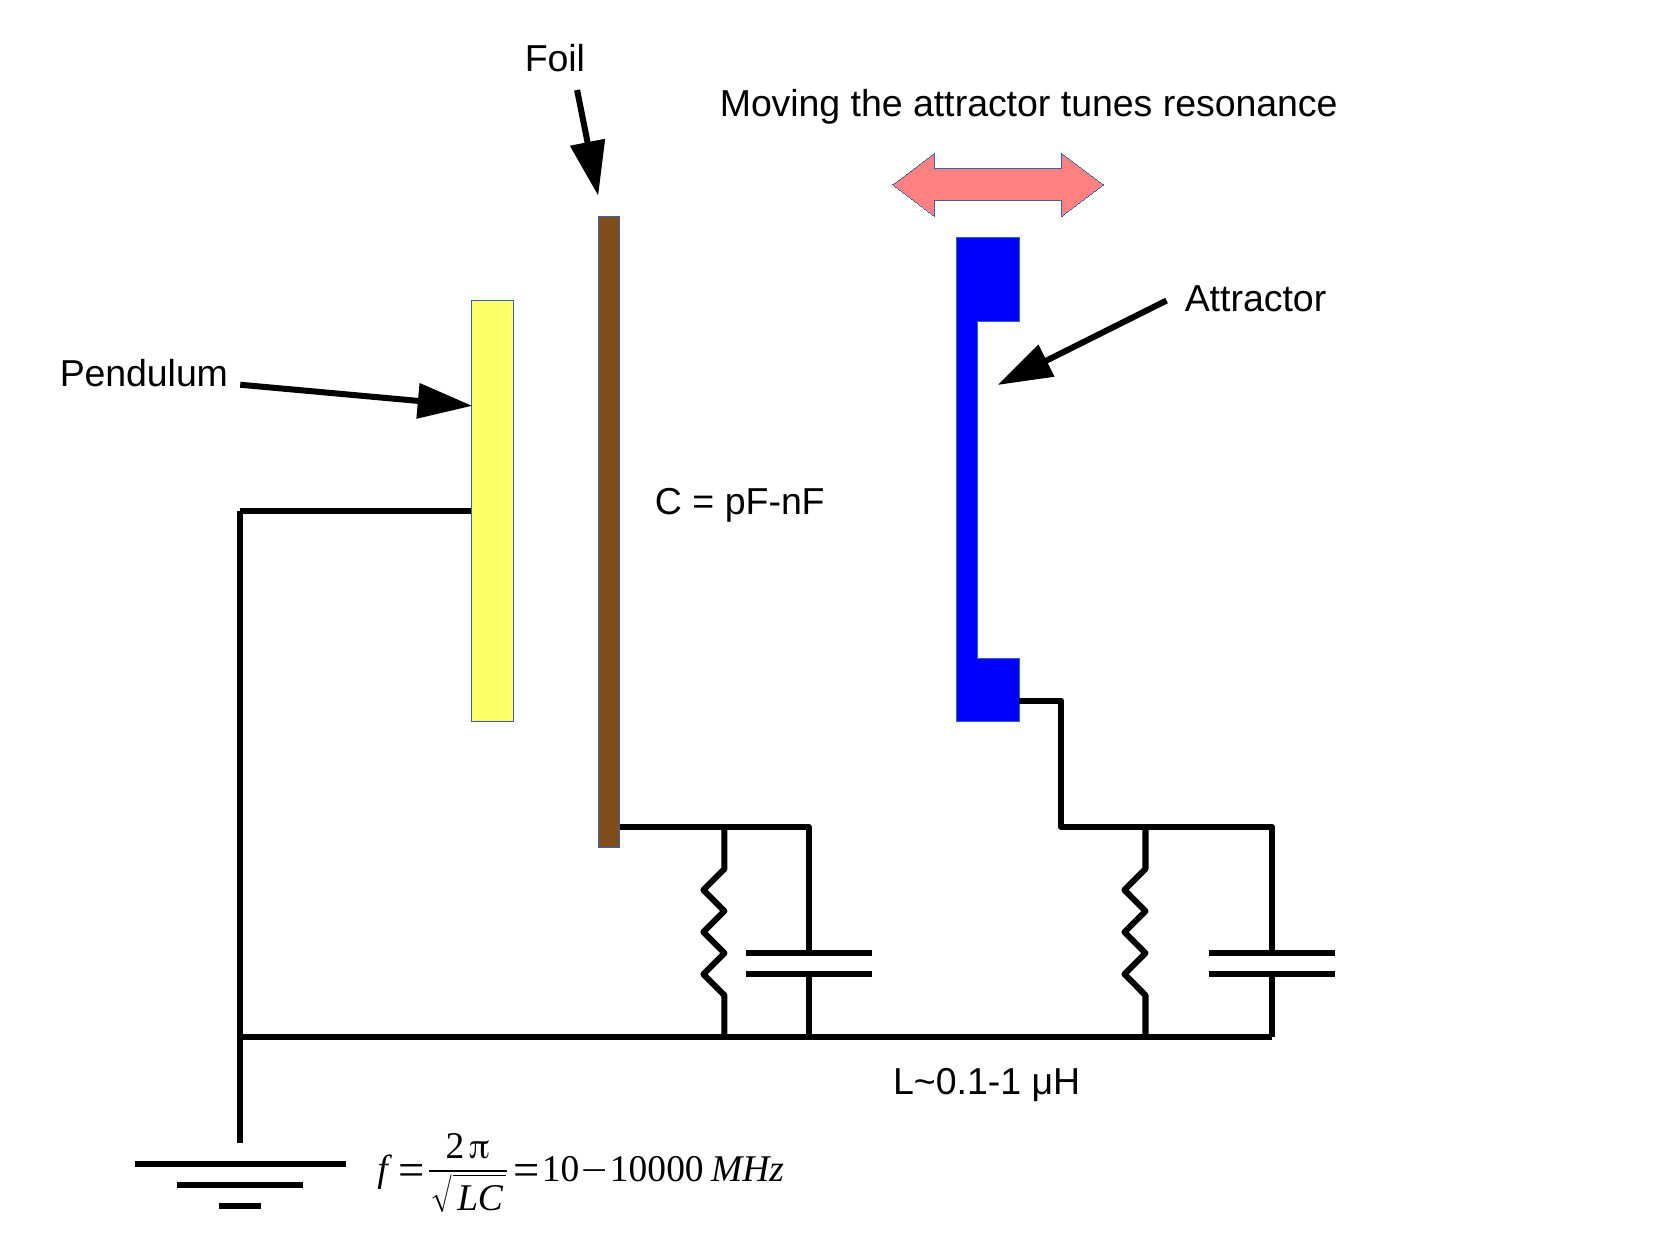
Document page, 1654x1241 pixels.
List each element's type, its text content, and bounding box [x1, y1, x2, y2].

text_box [956, 237, 1020, 722]
text_box Pendulum [45, 345, 256, 402]
text_box L~0.1-1 μH [878, 1053, 1096, 1111]
text_box Moving the attractor tunes resonance [705, 75, 1381, 132]
text_box Attractor [1170, 270, 1351, 327]
chart [368, 1125, 796, 1219]
text_box Foil [510, 30, 601, 87]
text_box [892, 153, 1104, 217]
text_box [598, 216, 620, 848]
text_box C = pF-nF [640, 473, 921, 554]
text_box [471, 300, 514, 722]
